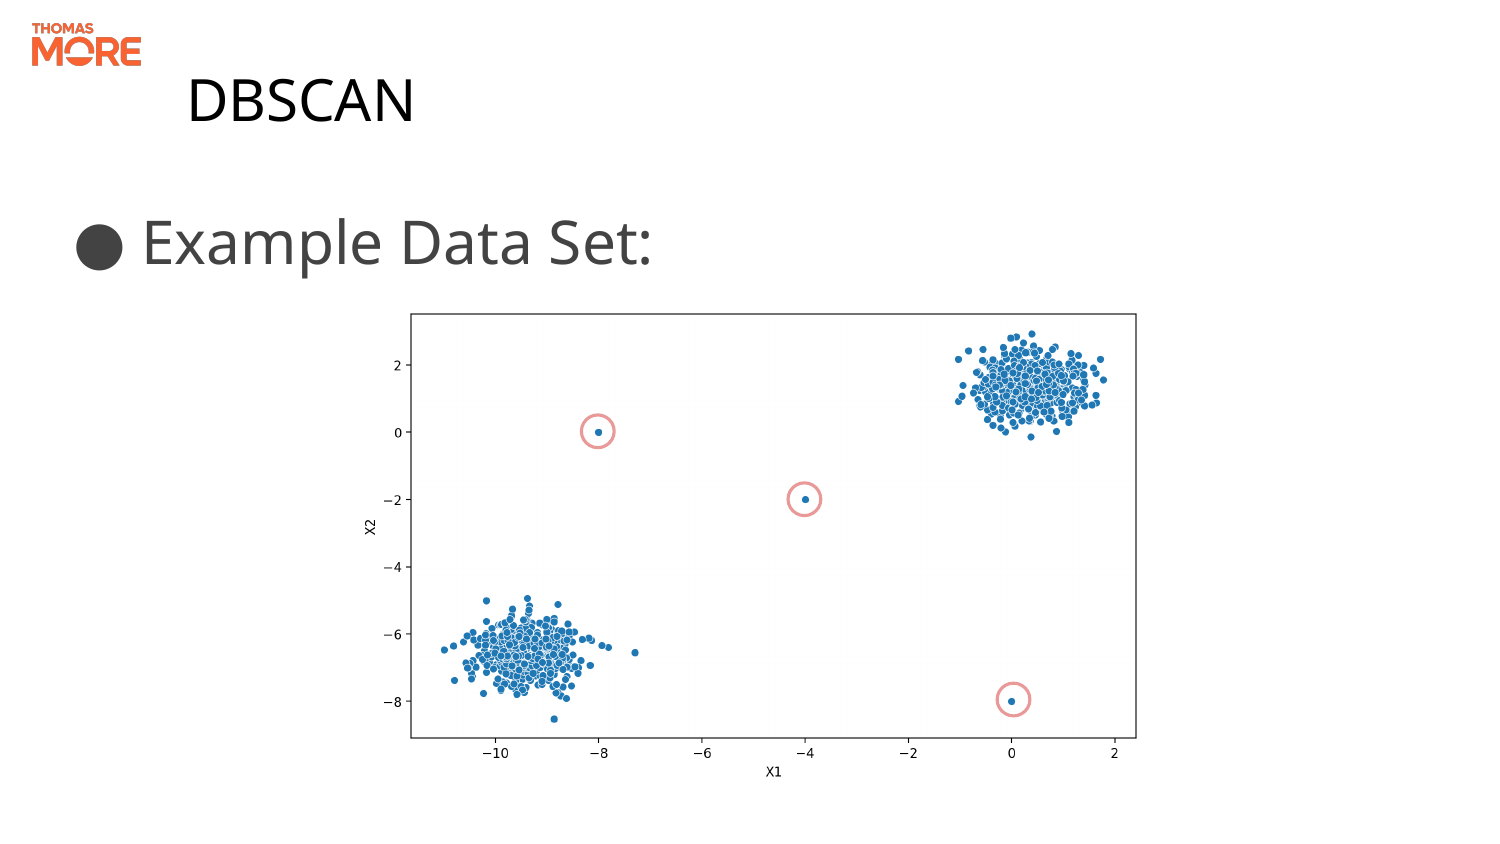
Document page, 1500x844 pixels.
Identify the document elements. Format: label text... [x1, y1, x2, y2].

title DBSCAN [171, 48, 1449, 143]
picture [355, 559, 1145, 788]
list Example Data Set: [51, 189, 1476, 559]
picture [22, 13, 151, 76]
